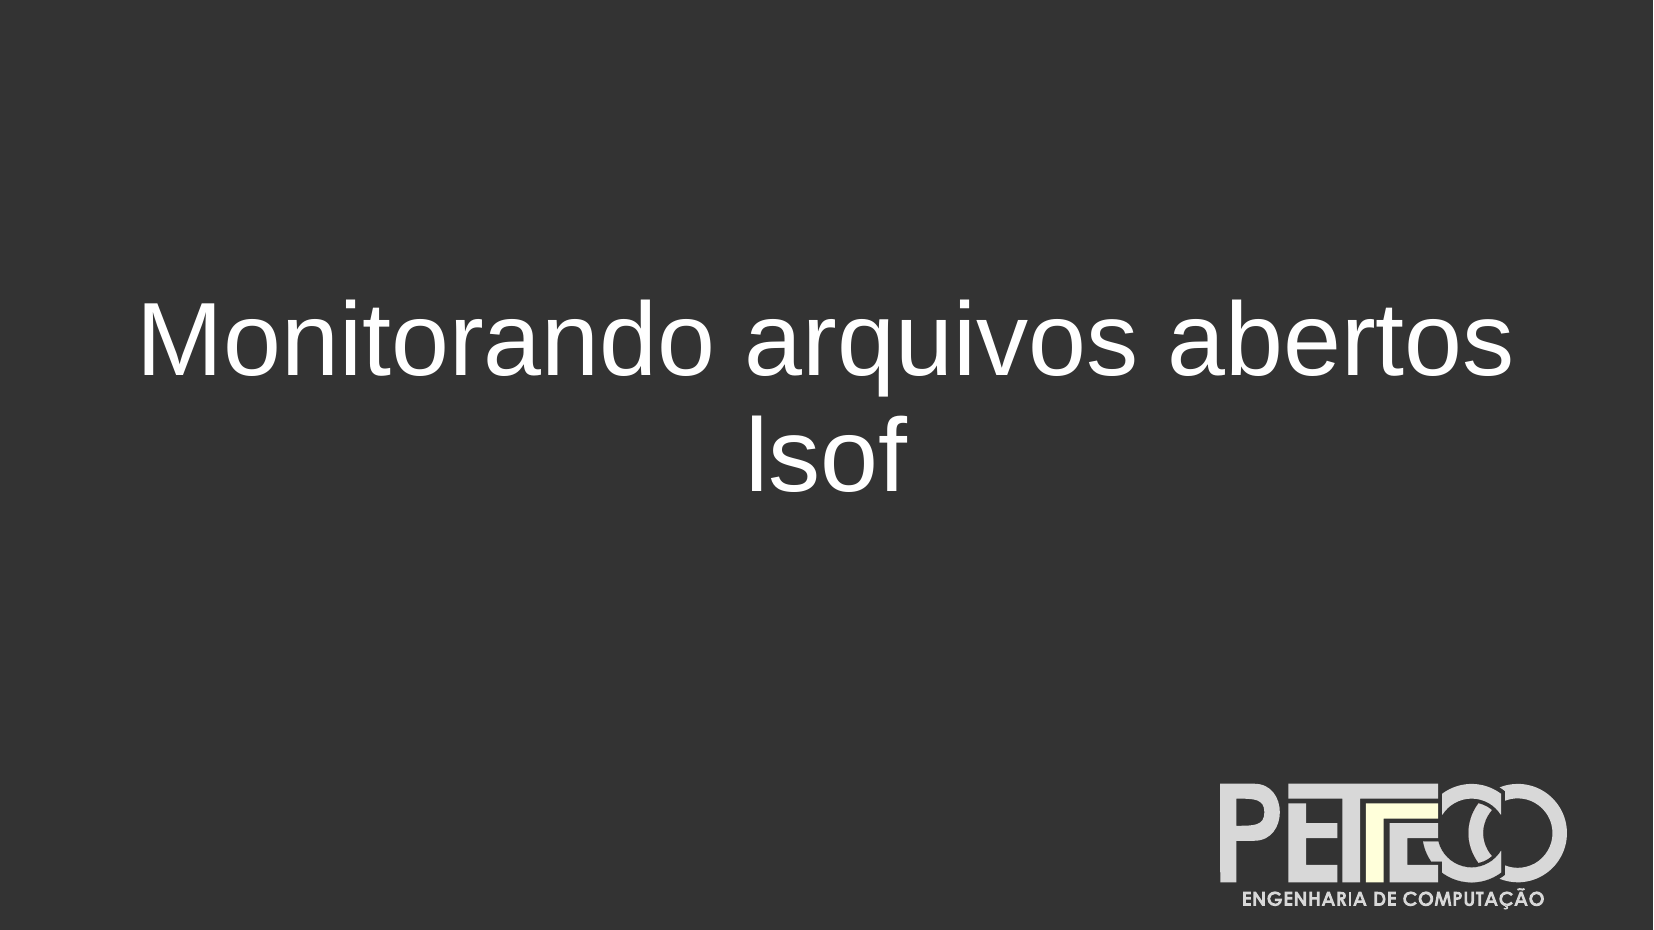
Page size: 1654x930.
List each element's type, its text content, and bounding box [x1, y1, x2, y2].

subtitle Monitorando arquivos abertos lsof [82, 37, 1571, 757]
